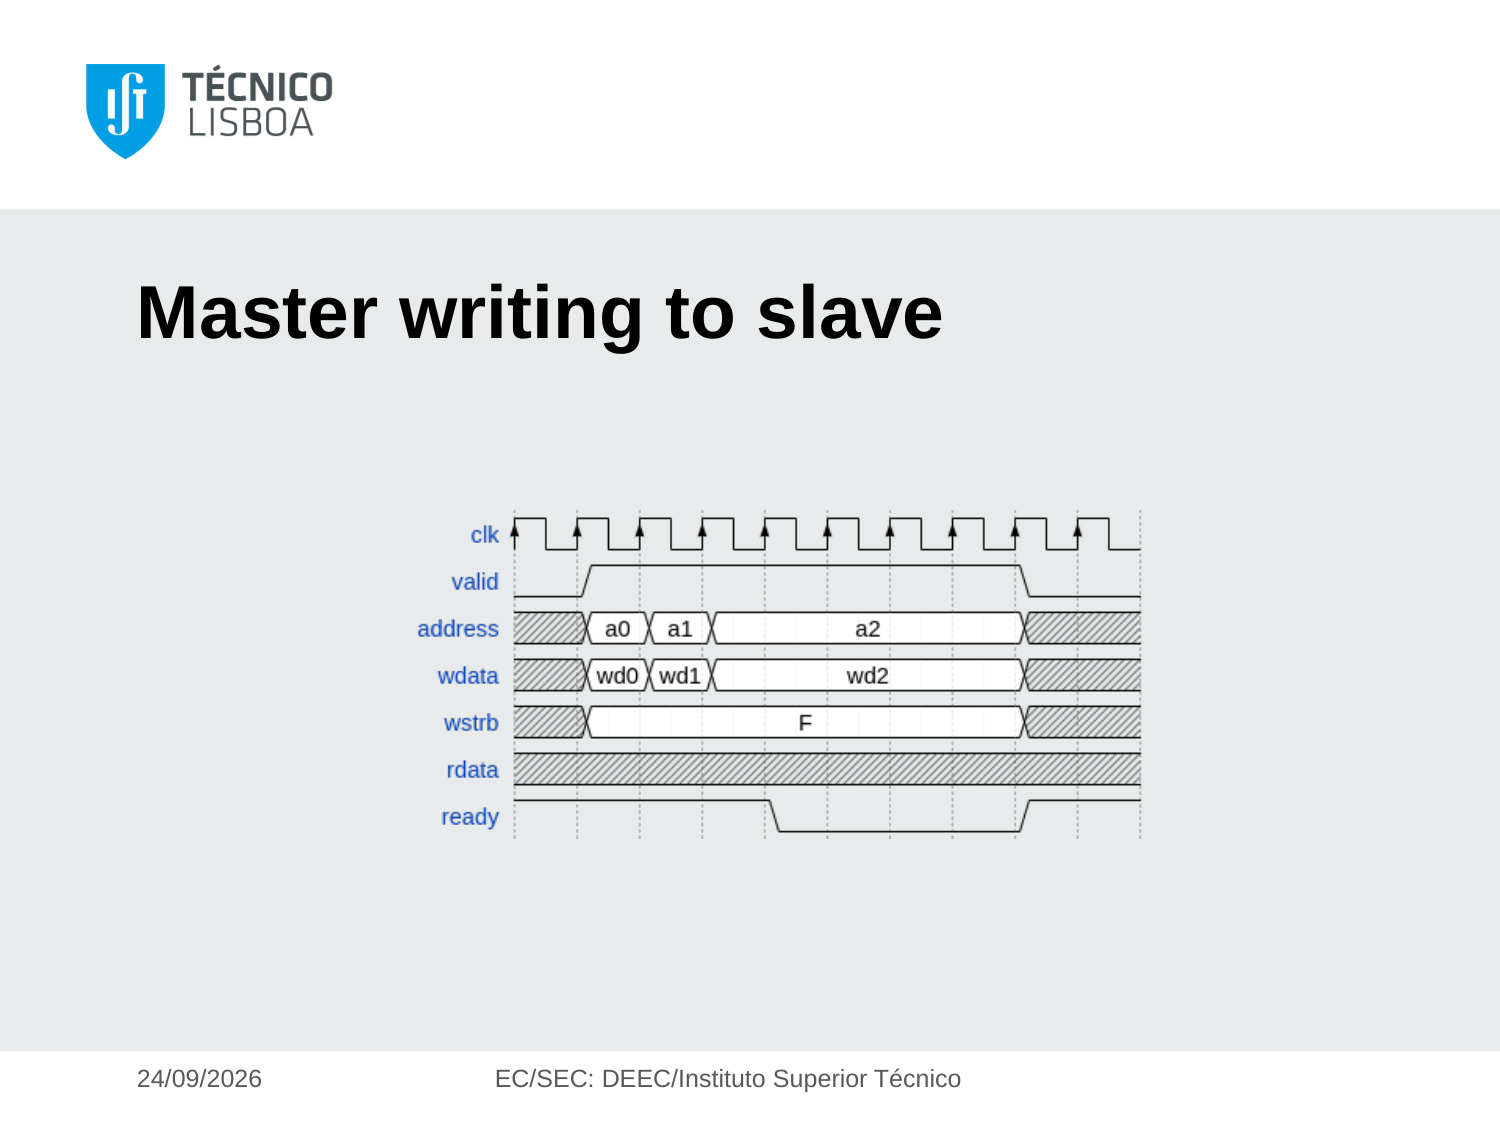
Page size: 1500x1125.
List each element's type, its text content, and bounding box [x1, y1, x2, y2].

title Master writing to slave [121, 237, 1378, 381]
picture [0, 0, 1500, 1125]
slide_number 24/09/2020 [121, 1052, 425, 1103]
footer EC/SEC: DEEC/Instituto Superior Técnico [476, 1052, 988, 1103]
